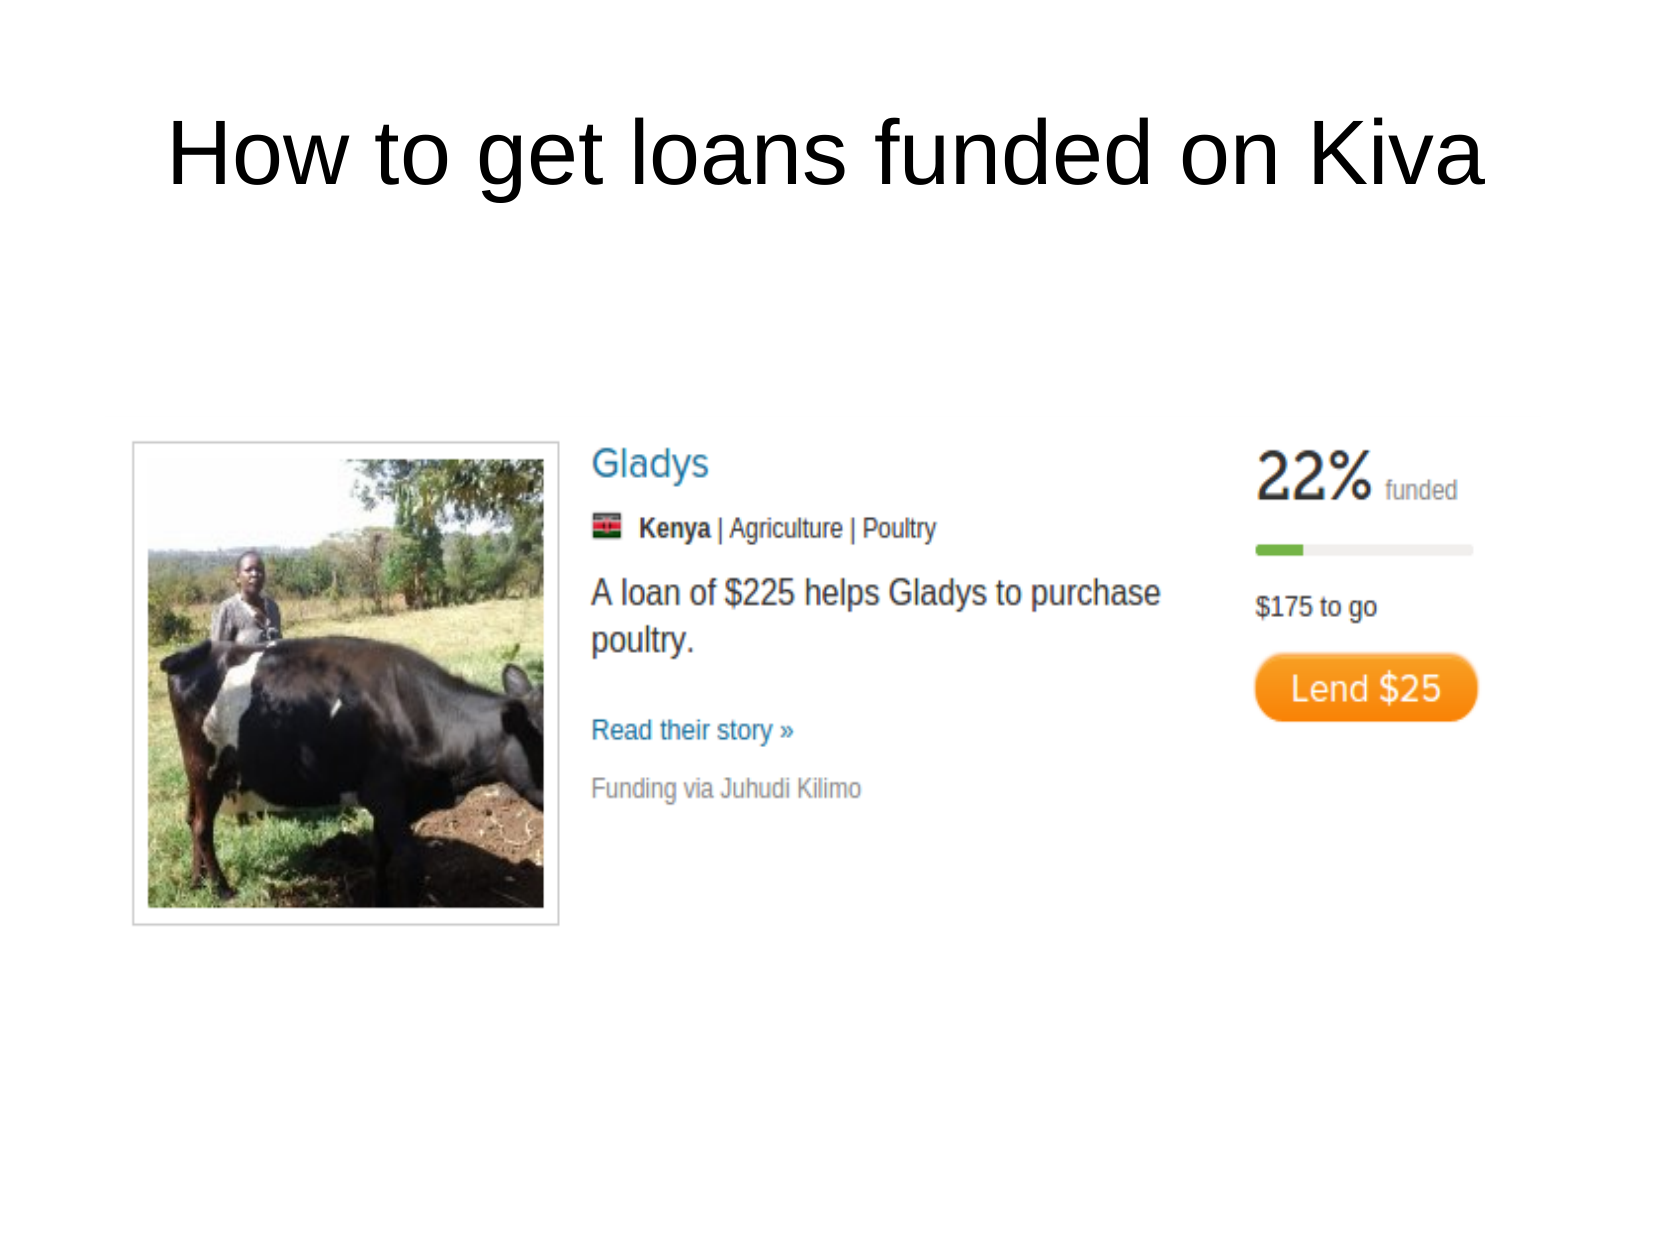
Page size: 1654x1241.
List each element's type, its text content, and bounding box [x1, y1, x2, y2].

picture [105, 415, 1541, 961]
title How to get loans funded on Kiva [82, 49, 1571, 257]
